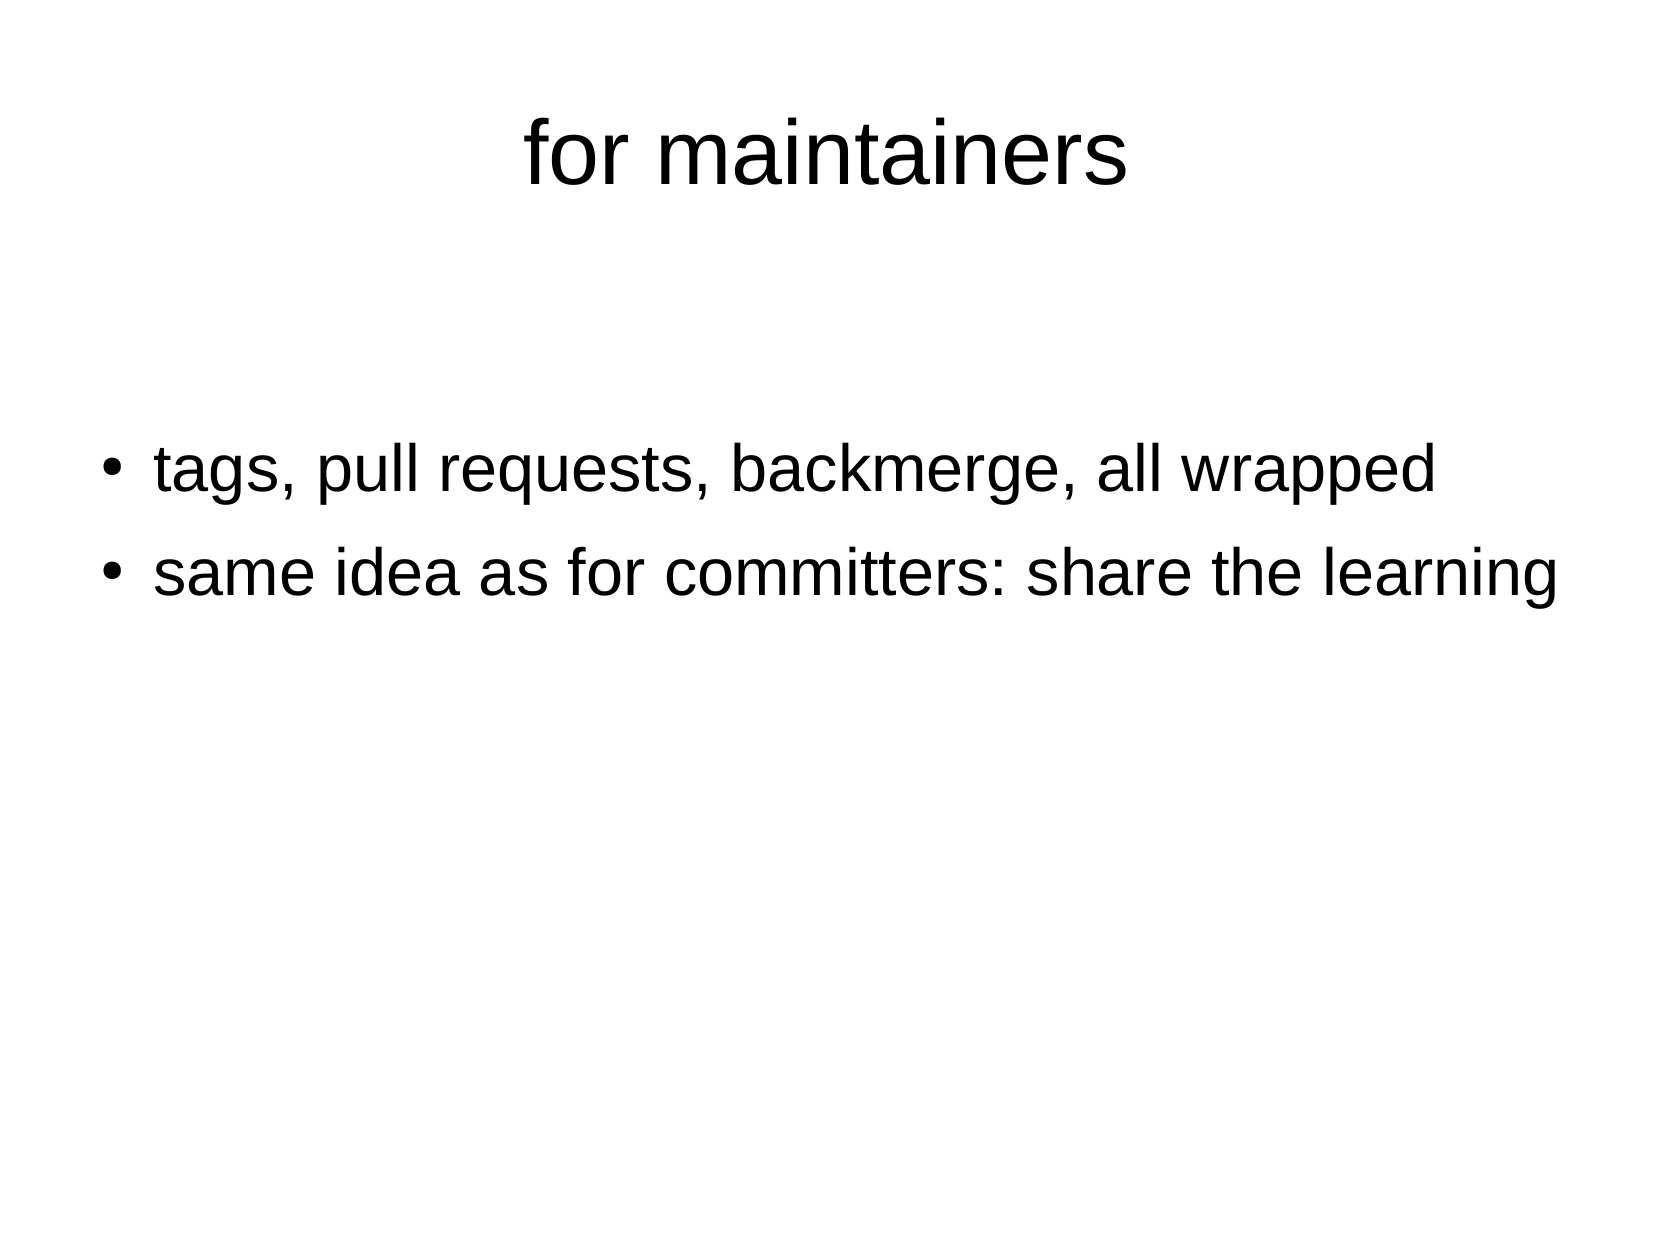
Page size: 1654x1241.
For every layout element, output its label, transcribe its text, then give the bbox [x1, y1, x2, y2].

title for maintainers [82, 49, 1571, 257]
list tags, pull requests, backmerge, all wrapped same idea as for committers: share the learning [82, 431, 1571, 1021]
